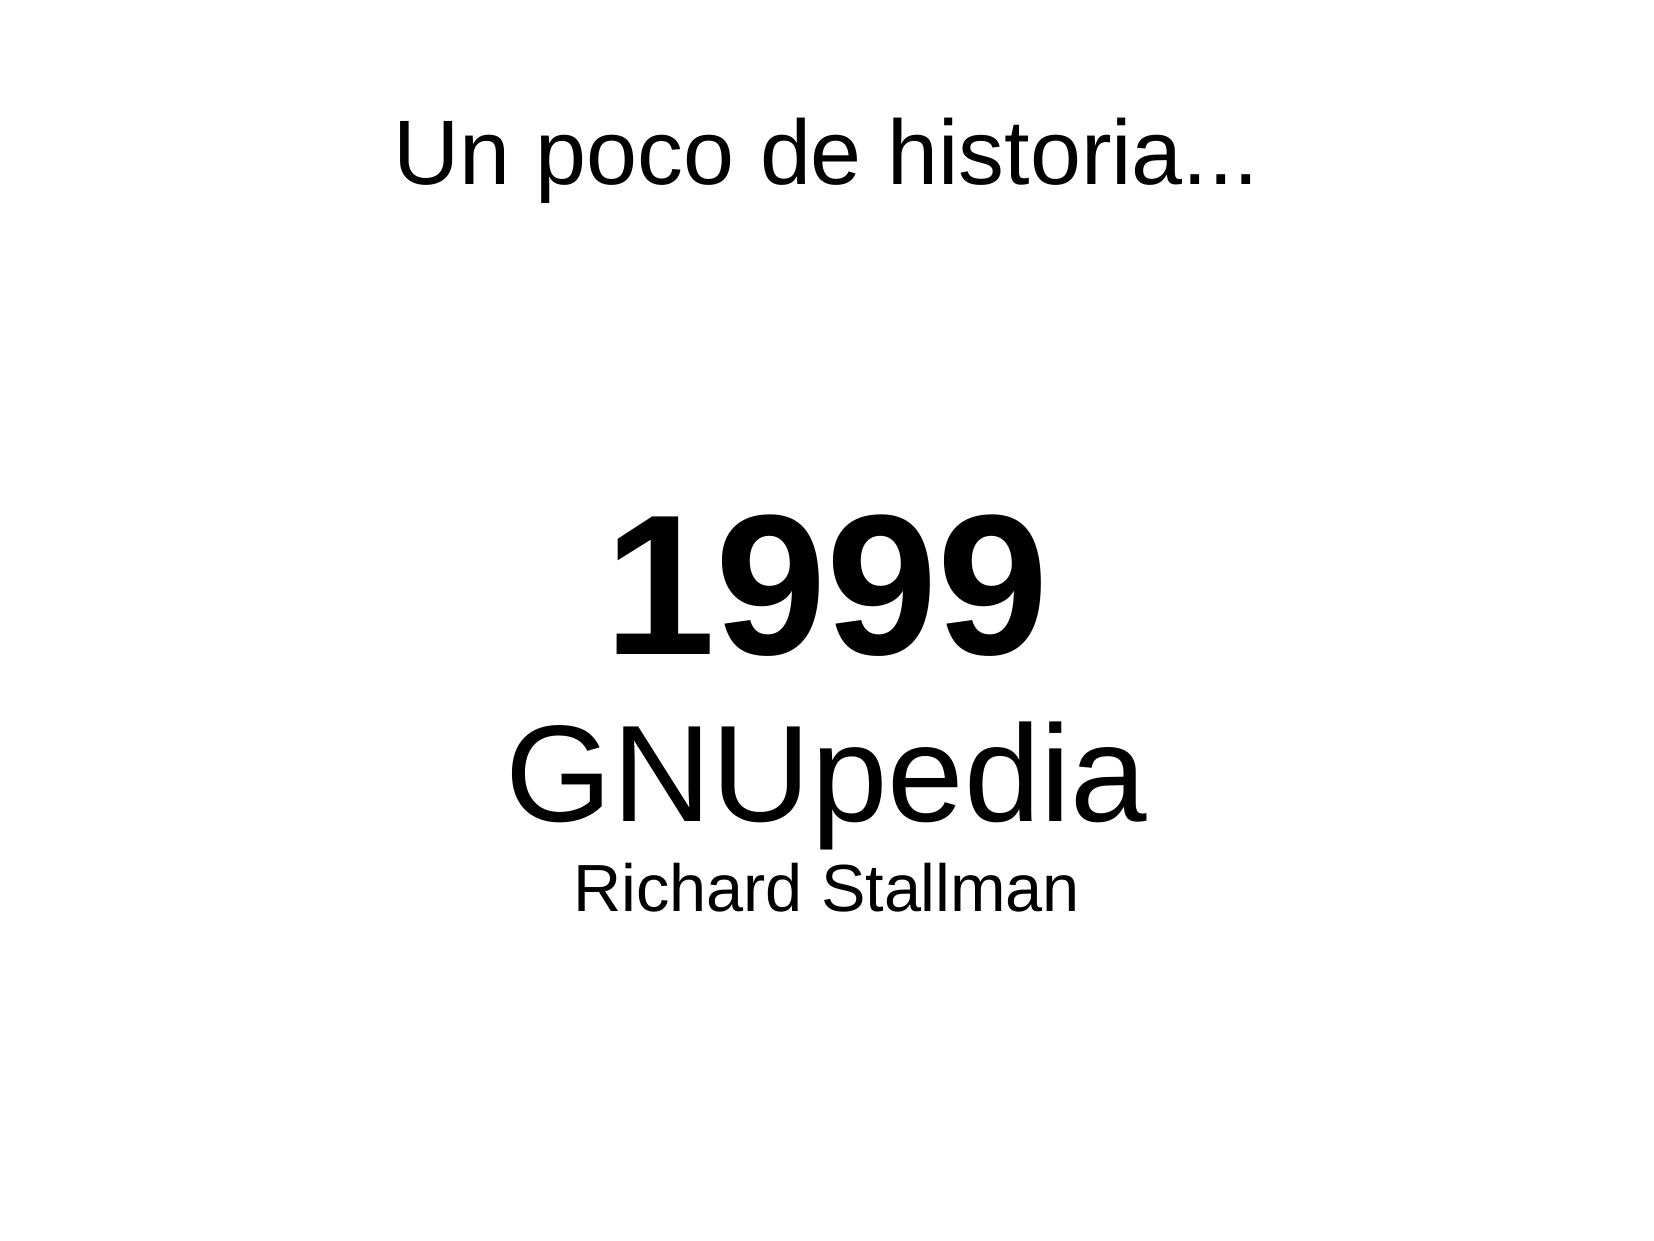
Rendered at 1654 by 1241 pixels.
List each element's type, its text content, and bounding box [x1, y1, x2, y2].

subtitle 1999 GNUpedia Richard Stallman [82, 290, 1571, 1109]
title Un poco de historia... [82, 49, 1571, 257]
